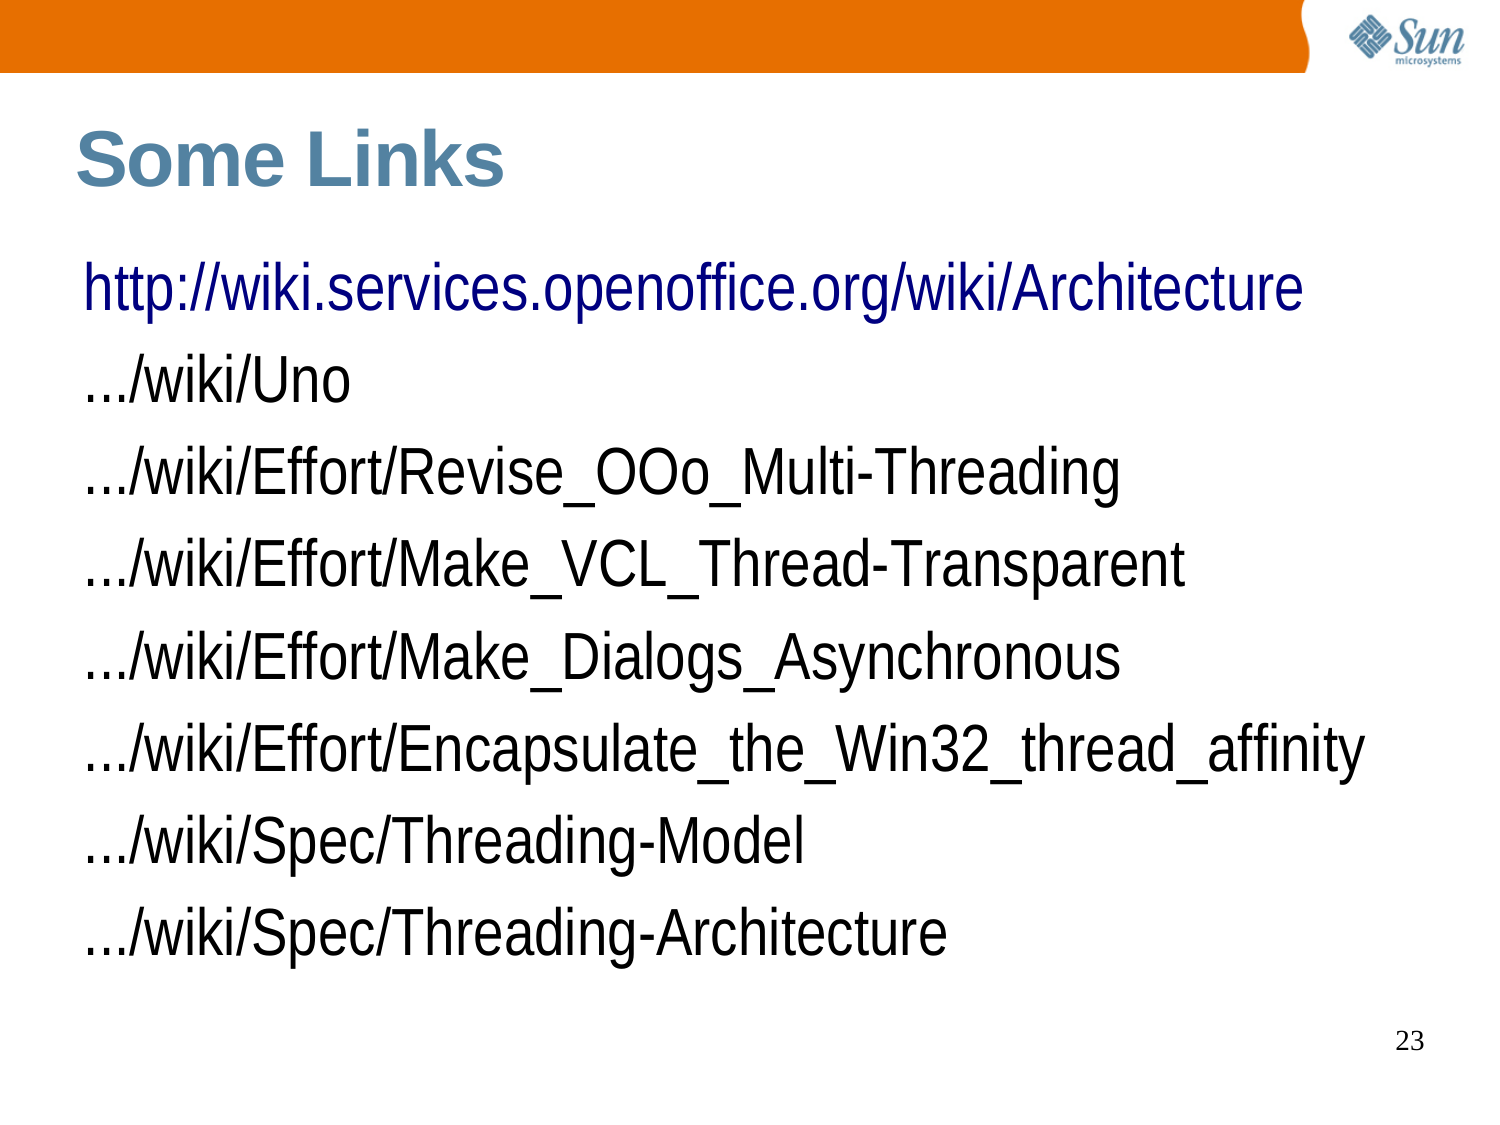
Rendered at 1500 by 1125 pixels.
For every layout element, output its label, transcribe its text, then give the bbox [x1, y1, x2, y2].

list http://wiki.services.openoffice.org/wiki/Architecture .../wiki/Uno .../wiki/Effort/Revise_OOo_Multi-Threading .../wiki/Effort/Make_VCL_Thread-Transparent .../wiki/Effort/Make_Dialogs_Asynchronous .../wiki/Effort/Encapsulate_the_Win32_thread_affinity .../wiki/Spec/Threading-Model .../wiki/Spec/Threading-Architecture [64, 258, 1401, 1062]
picture [0, 0, 1500, 73]
title Some Links [75, 123, 1437, 227]
